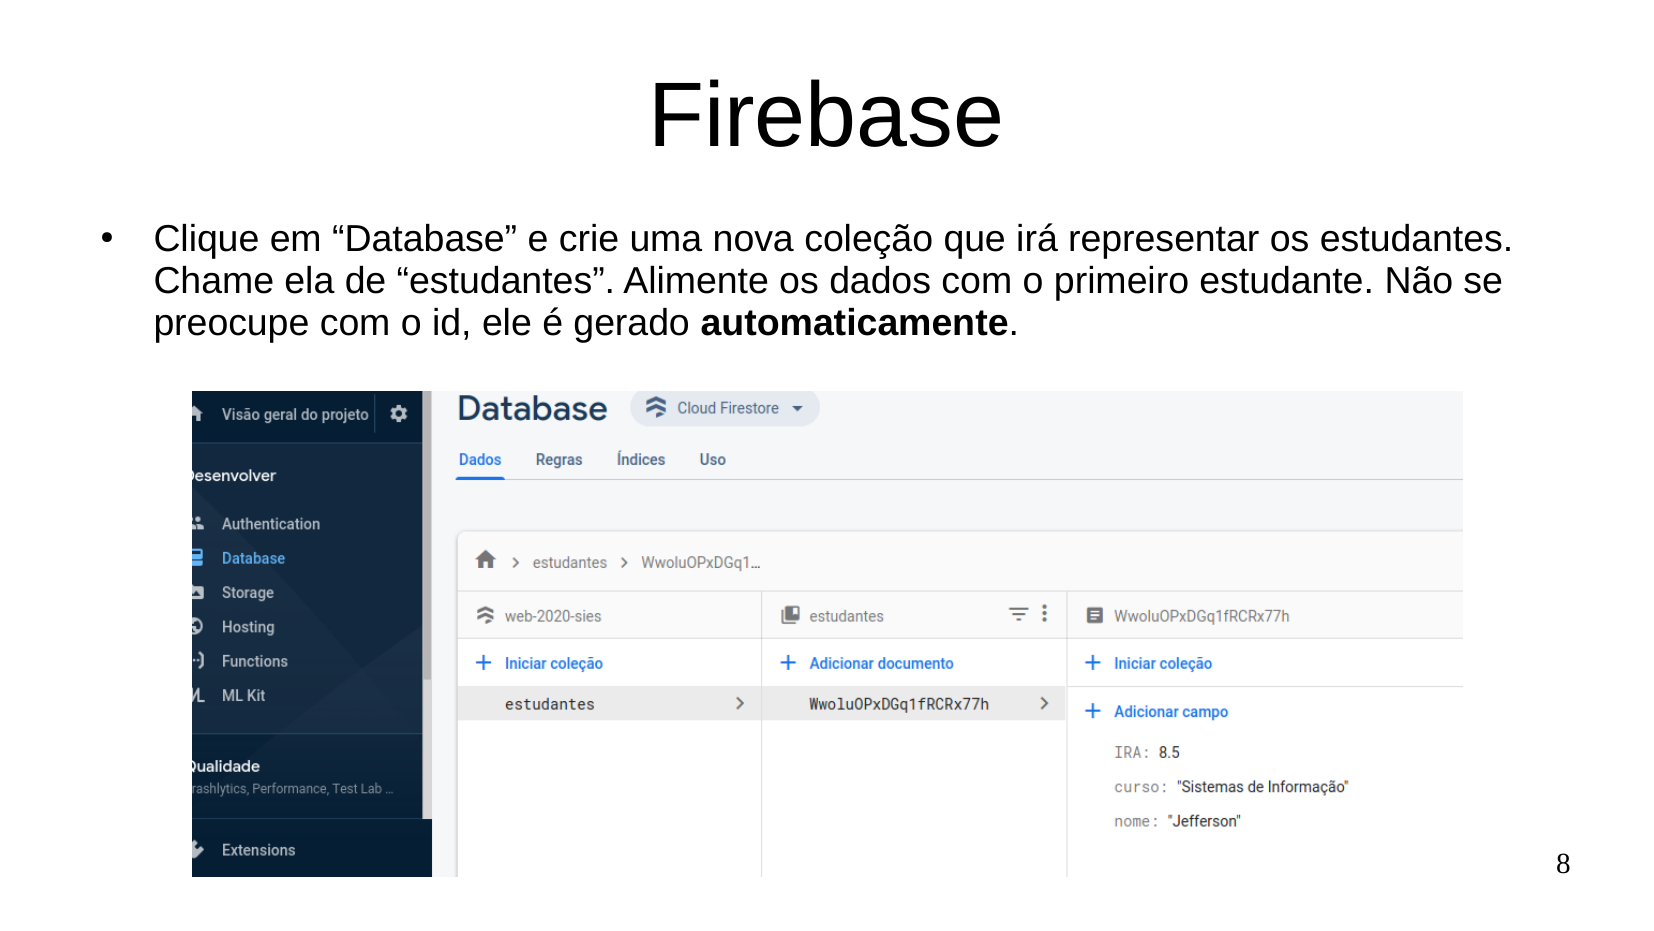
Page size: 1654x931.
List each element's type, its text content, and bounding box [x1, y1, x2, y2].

list Clique em “Database” e crie uma nova coleção que irá representar os estudantes. Chame ela de “estudantes”. Alimente os dados com o primeiro estudante. Não se preocupe com o id, ele é gerado automaticamente. [82, 217, 1571, 758]
picture [192, 391, 1463, 877]
title Firebase [82, 37, 1571, 193]
